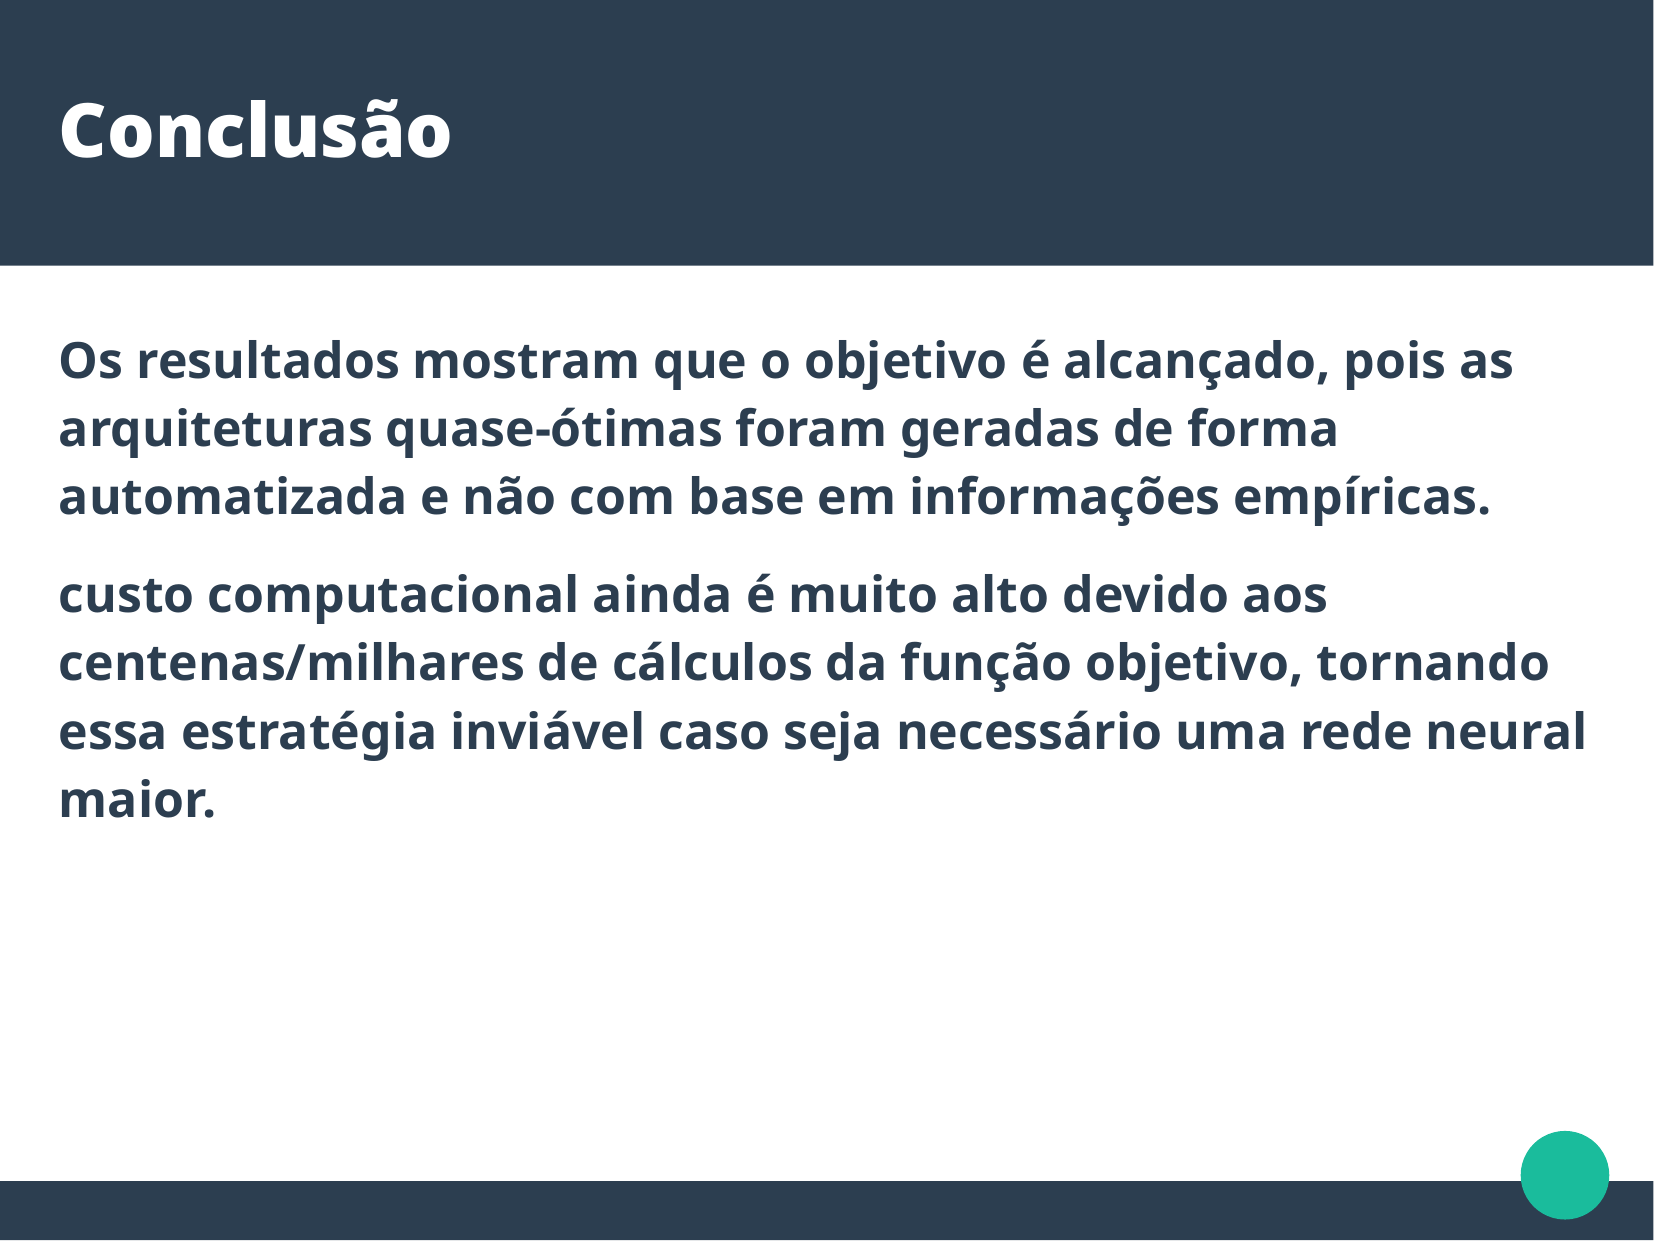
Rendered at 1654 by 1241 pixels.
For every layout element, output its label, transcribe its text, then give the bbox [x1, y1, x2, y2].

list Os resultados mostram que o objetivo é alcançado, pois as arquiteturas quase-ótimas foram geradas de forma automatizada e não com base em informações empíricas. custo computacional ainda é muito alto devido aos centenas/milhares de cálculos da função objetivo, tornando essa estratégia inviável caso seja necessário uma rede neural maior. [59, 324, 1595, 1152]
title Conclusão [59, 49, 1595, 207]
